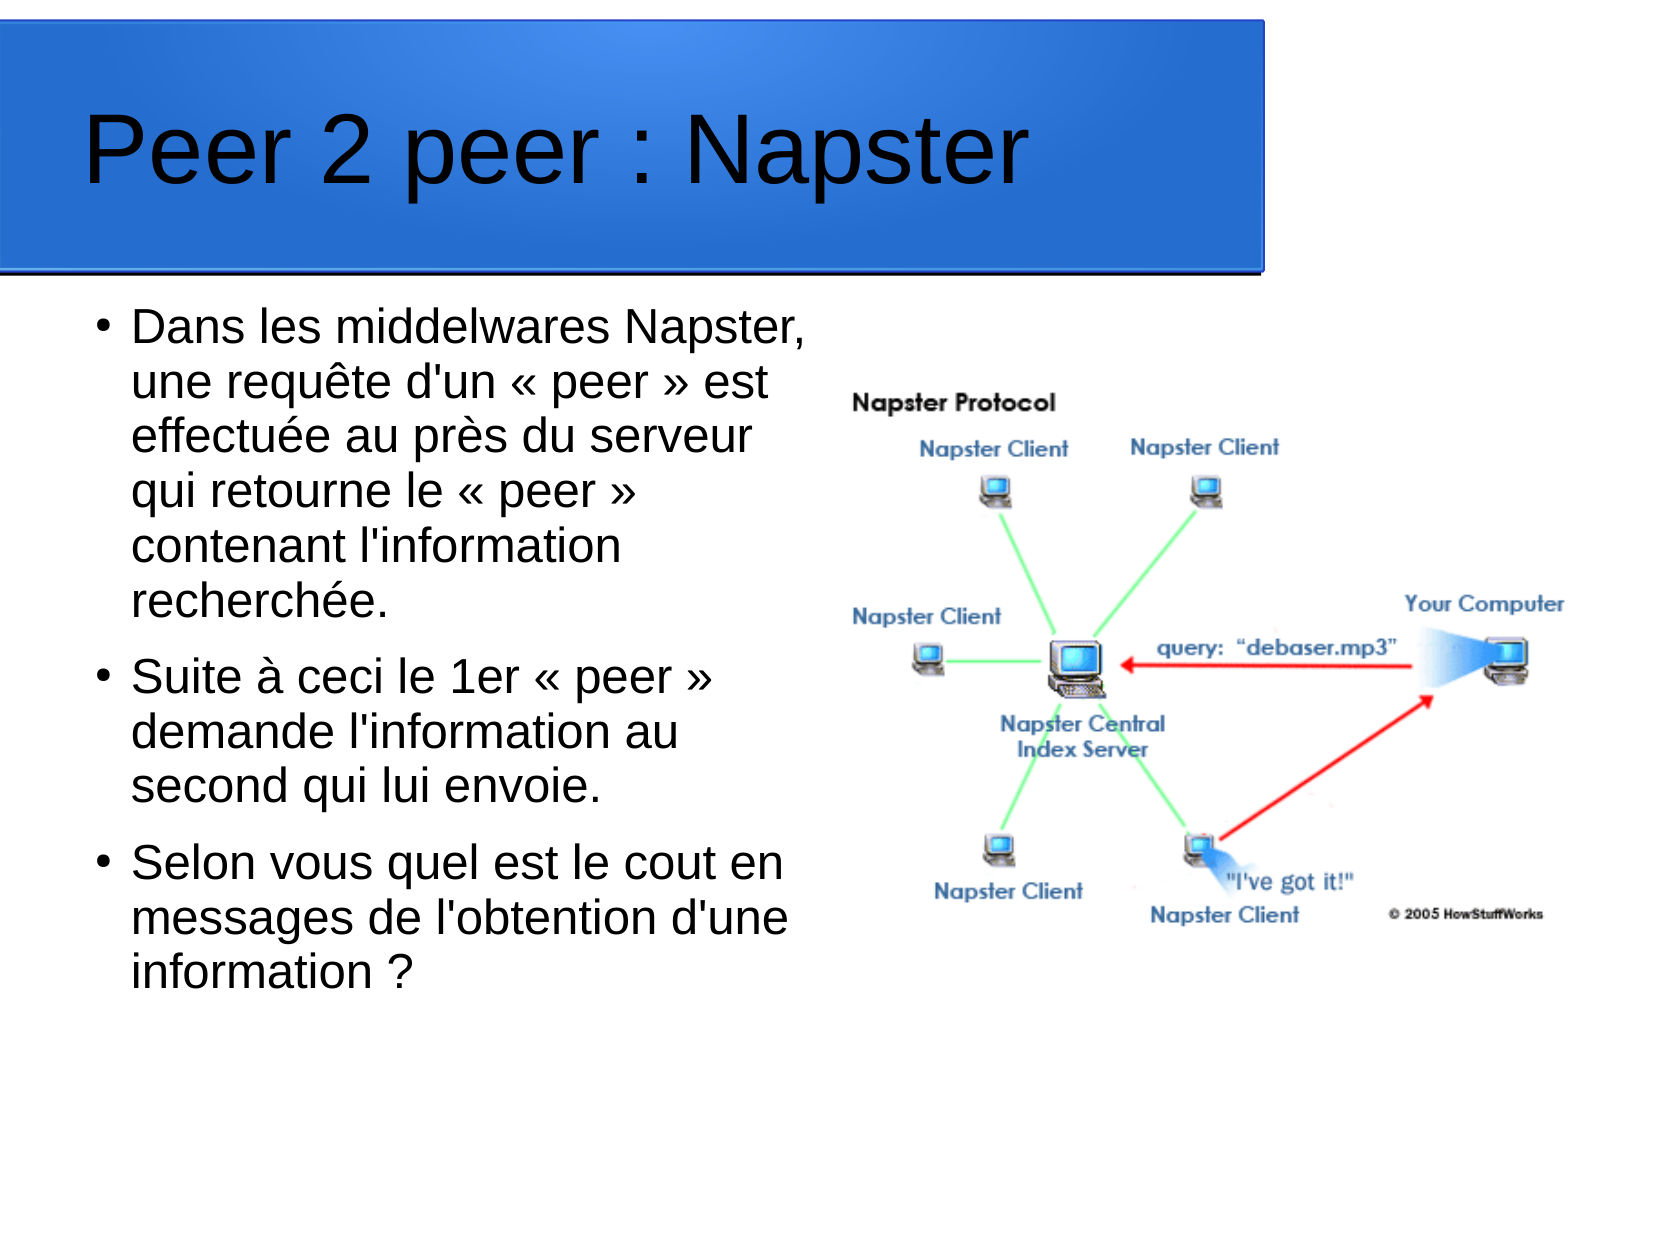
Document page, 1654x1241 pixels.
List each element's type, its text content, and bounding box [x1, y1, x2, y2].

title Peer 2 peer : Napster [82, 47, 1235, 252]
picture [845, 386, 1572, 932]
list Dans les middelwares Napster, une requête d'un « peer » est effectuée au près du serveur qui retourne le « peer » contenant l'information recherchée. Suite à ceci le 1er « peer » demande l'information au second qui lui envoie. Selon vous quel est le cout en messages de l'obtention d'une information ? [82, 299, 809, 1019]
